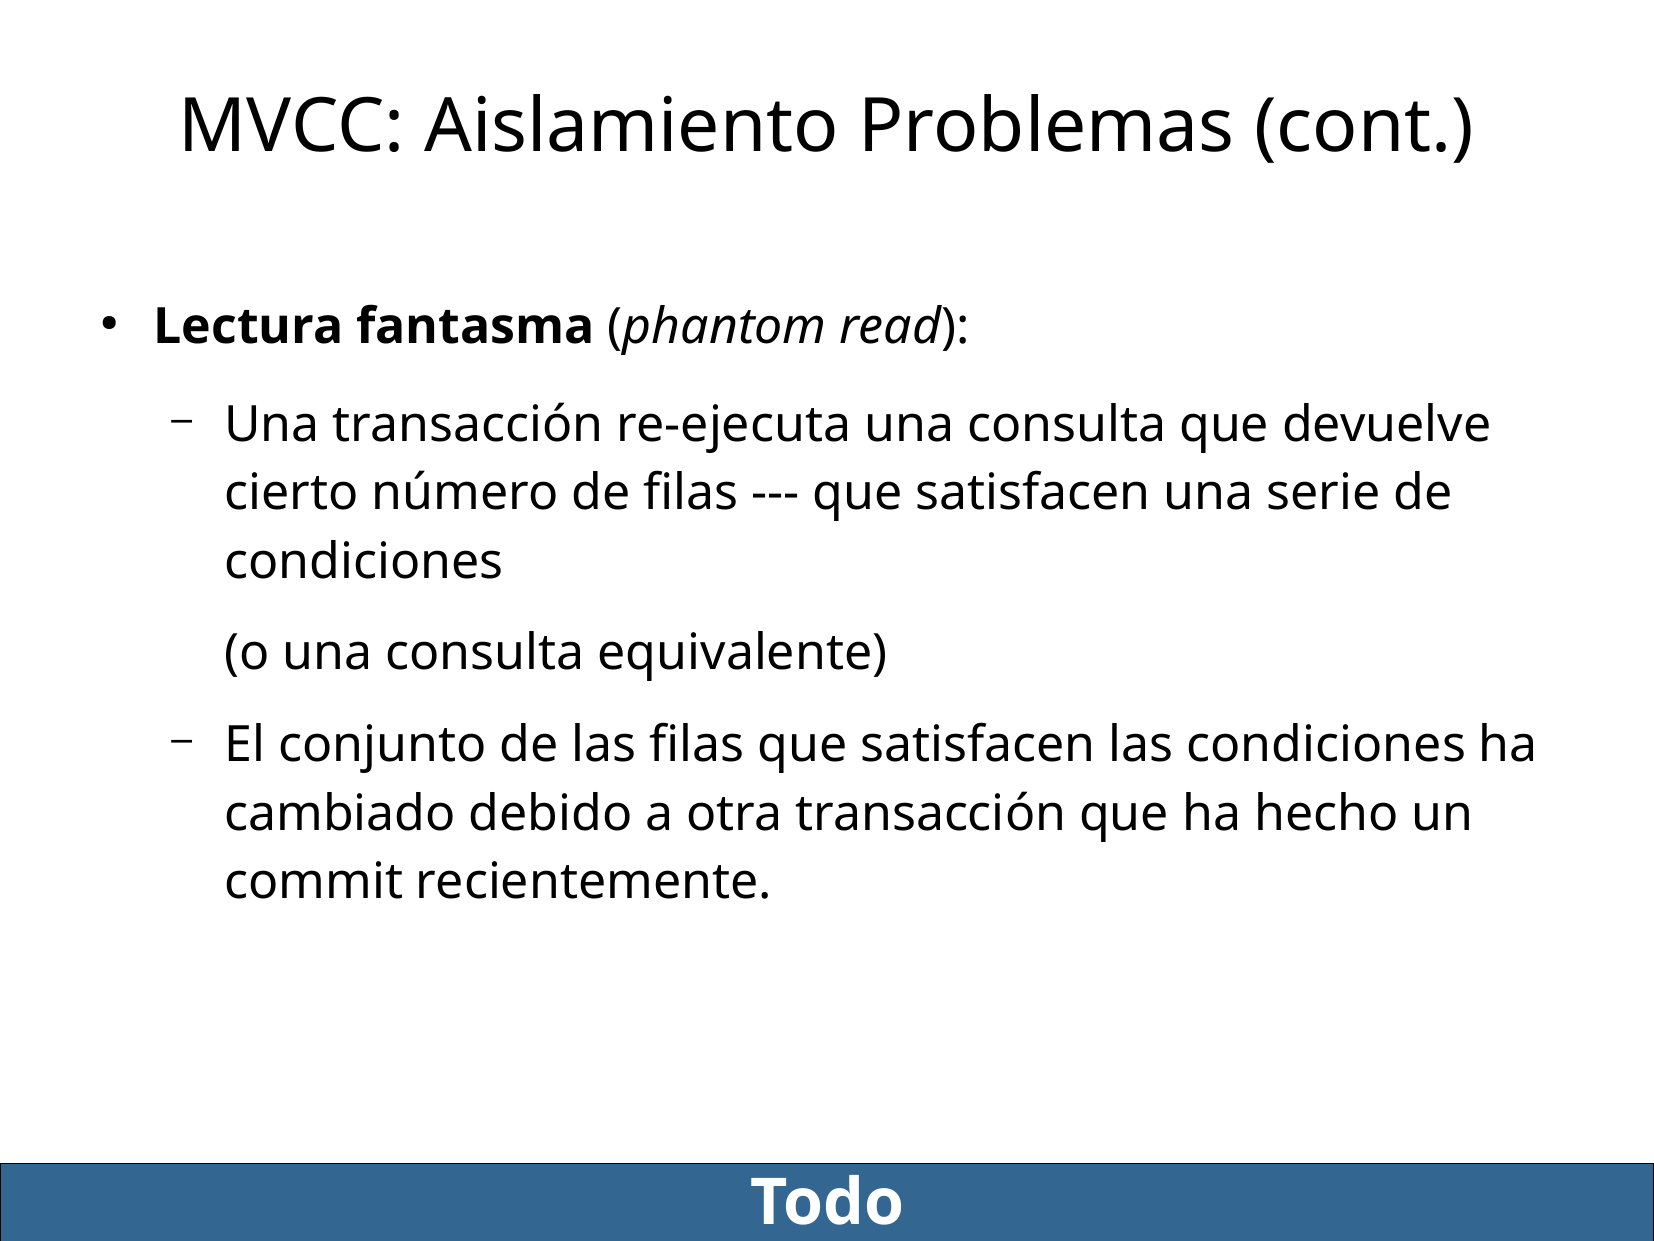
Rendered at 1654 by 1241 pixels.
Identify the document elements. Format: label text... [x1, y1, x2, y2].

title MVCC: Aislamiento Problemas (cont.) [82, 49, 1571, 196]
list Lectura fantasma (phantom read): Una transacción re-ejecuta una consulta que devuelve cierto número de filas --- que satisfacen una serie de condiciones (o una consulta equivalente) El conjunto de las filas que satisfacen las condiciones ha cambiado debido a otra transacción que ha hecho un commit recientemente. [82, 290, 1571, 1010]
